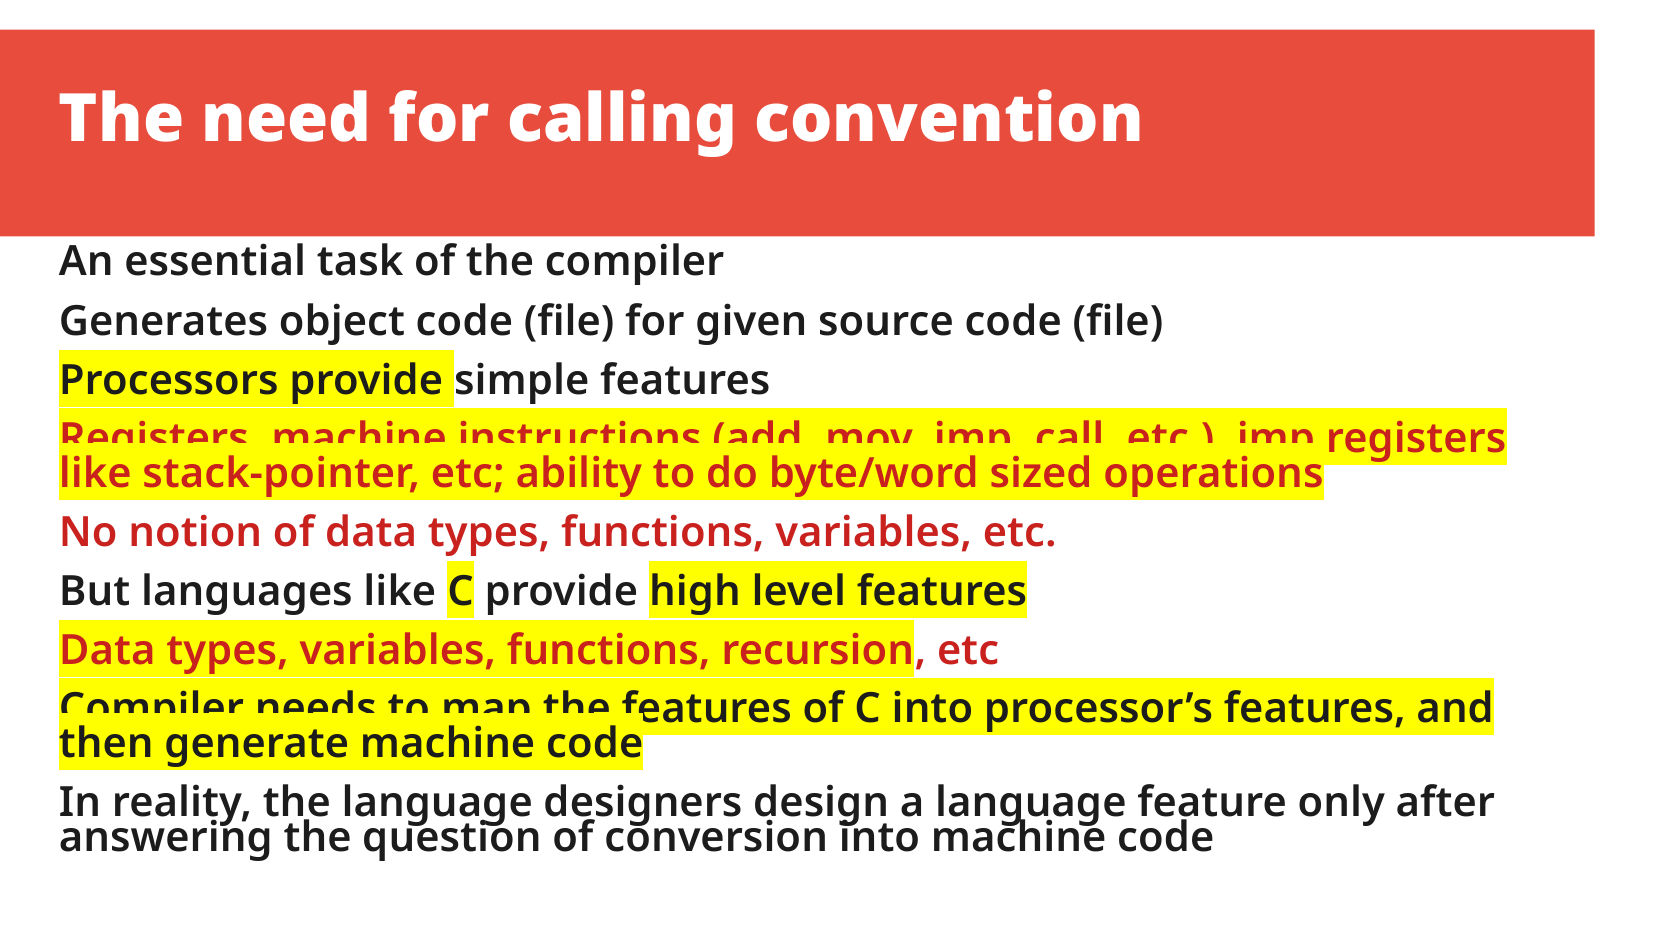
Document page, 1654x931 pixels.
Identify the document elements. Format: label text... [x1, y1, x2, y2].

title The need for calling convention [59, 44, 1595, 156]
list An essential task of the compiler Generates object code (file) for given source code (file) Processors provide simple features Registers, machine instructions (add, mov, jmp, call, etc.), imp registers like stack-pointer, etc; ability to do byte/word sized operations No notion of data types, functions, variables, etc. But languages like C provide high level features Data types, variables, functions, recursion, etc Compiler needs to map the features of C into processor’s features, and then generate machine code In reality, the language designers design a language feature only after answering the question of conversion into machine code [59, 243, 1571, 886]
